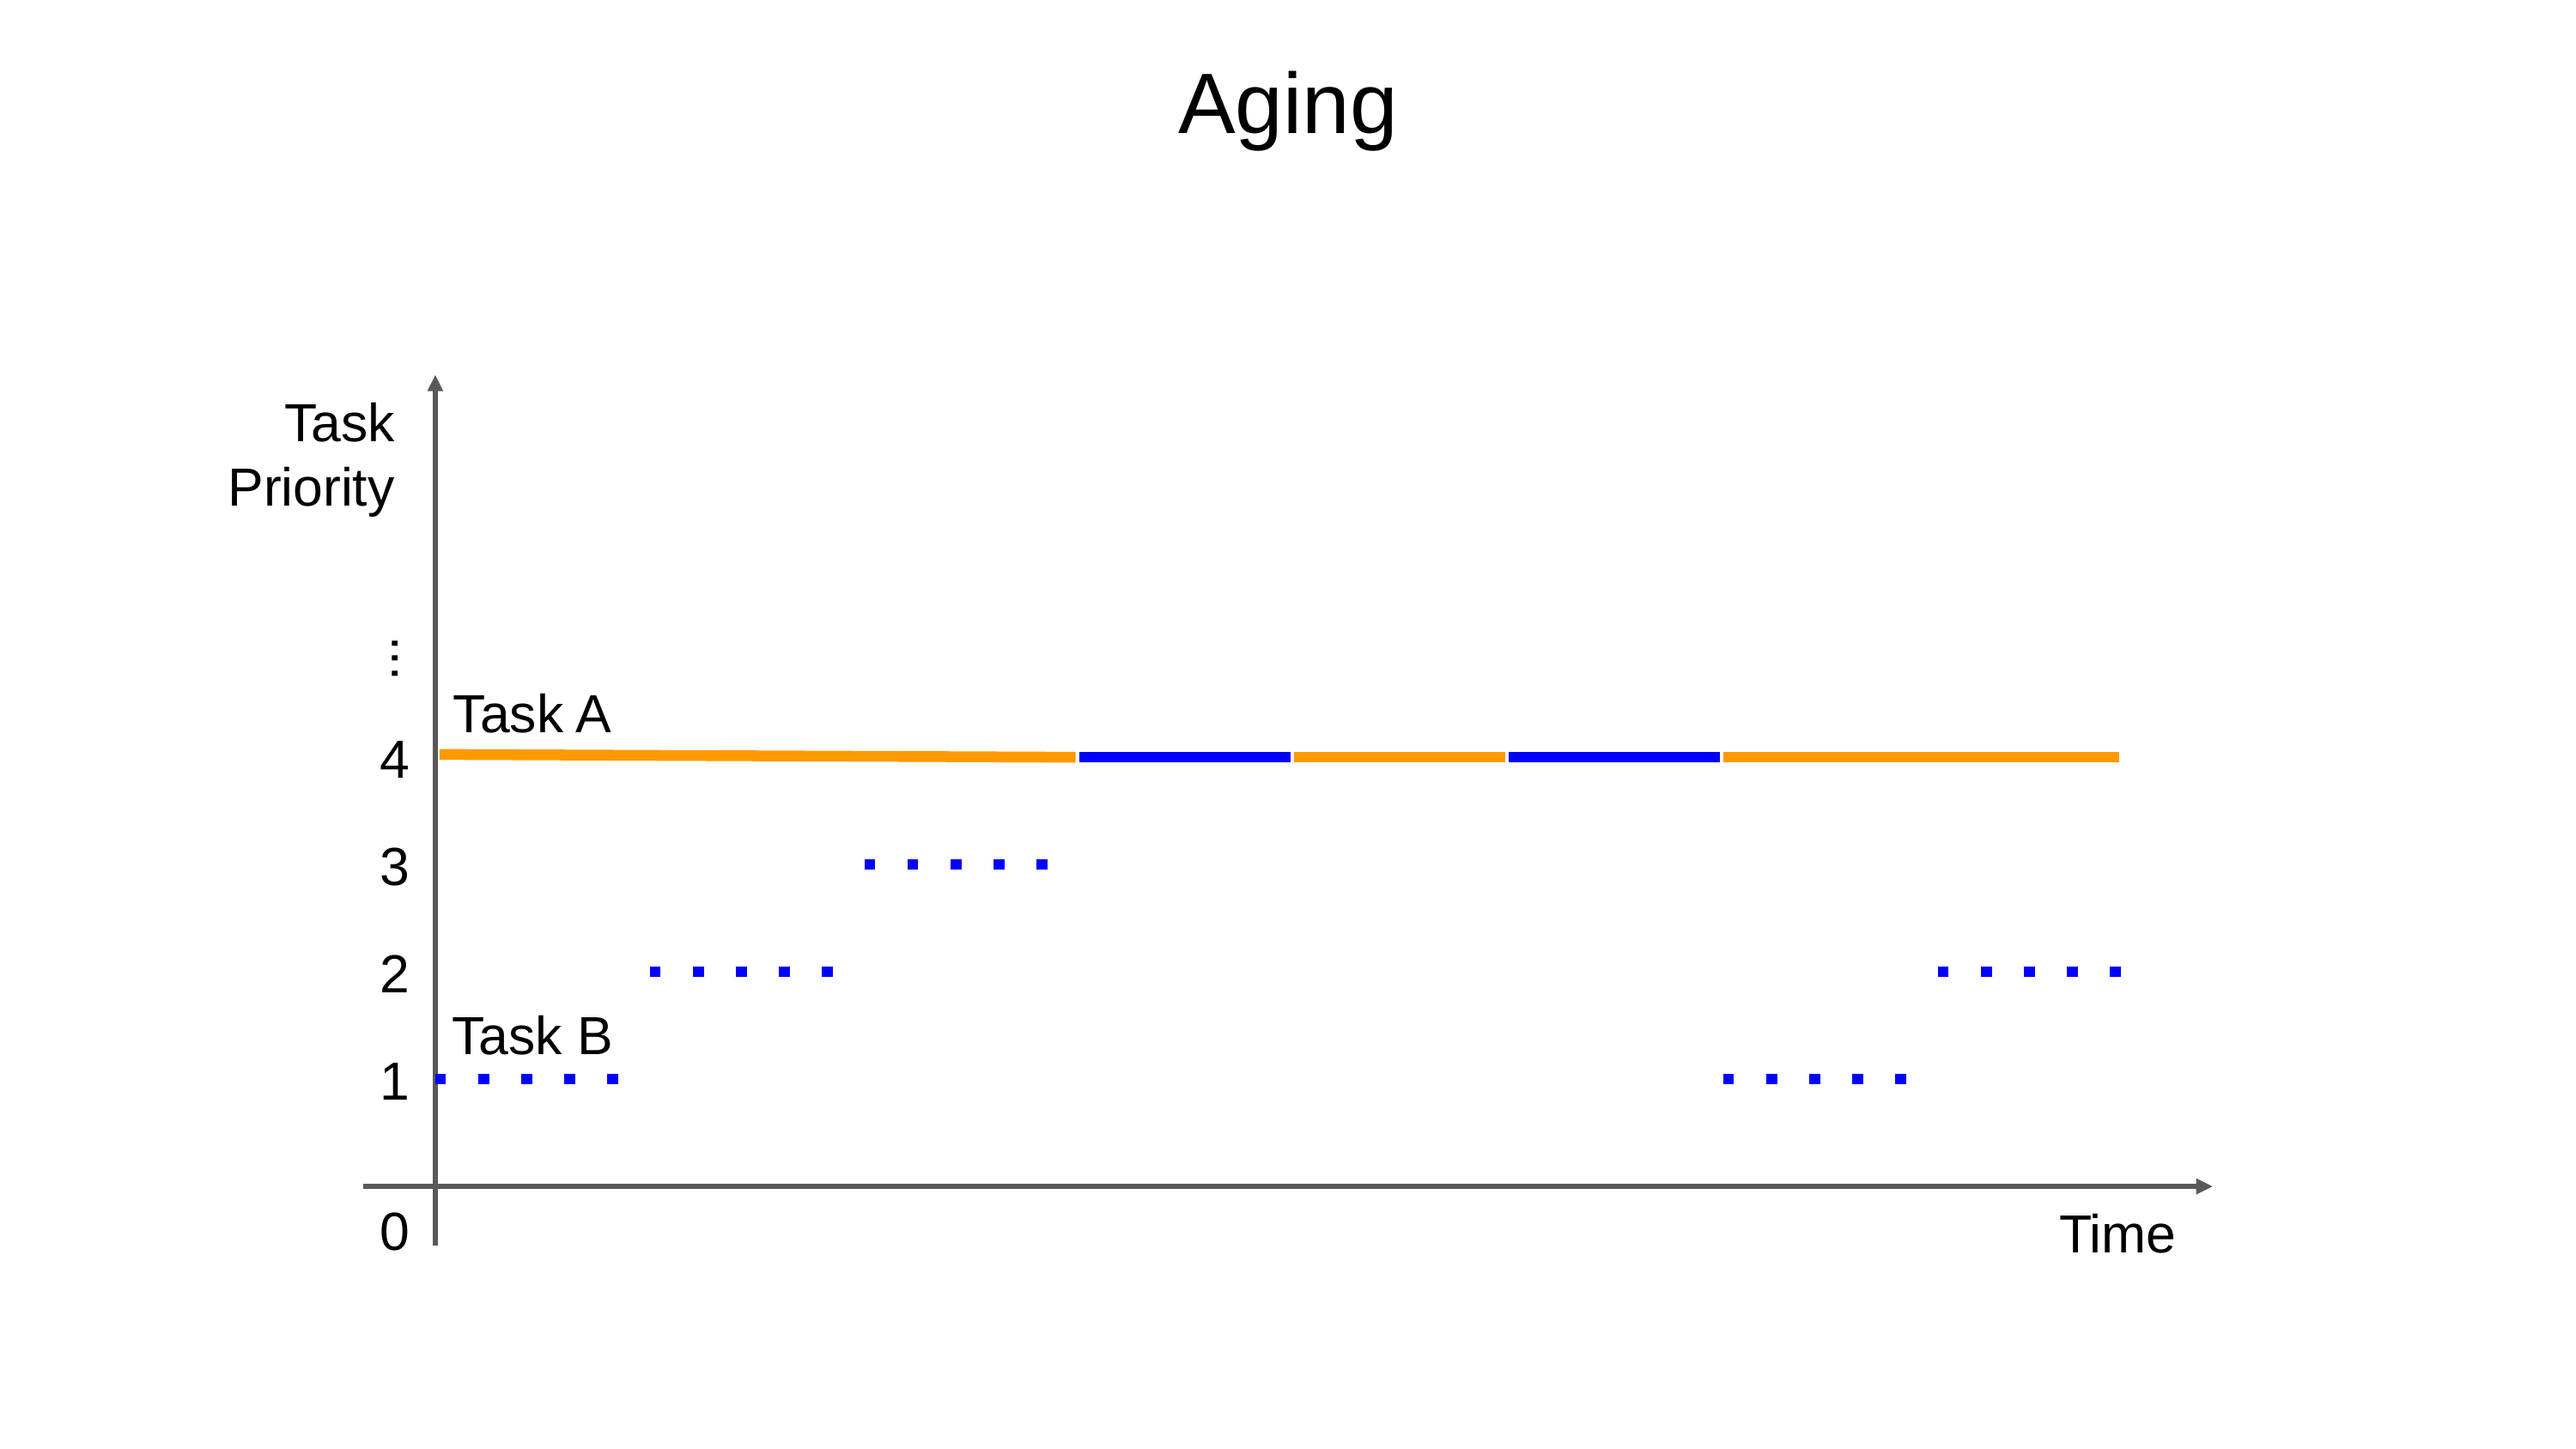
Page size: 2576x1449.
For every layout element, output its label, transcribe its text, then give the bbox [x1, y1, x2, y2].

text_box 0 [258, 1184, 423, 1275]
text_box 1 [258, 1034, 423, 1125]
text_box 3 [258, 819, 423, 910]
text_box Task Priority [169, 374, 408, 530]
text_box Task A [434, 666, 630, 757]
text_box ... [331, 605, 422, 712]
text_box Time [1951, 1186, 2190, 1277]
text_box Aging [0, 0, 2576, 199]
text_box 4 [258, 712, 423, 803]
text_box 2 [258, 926, 423, 1017]
text_box Task B [434, 988, 630, 1079]
